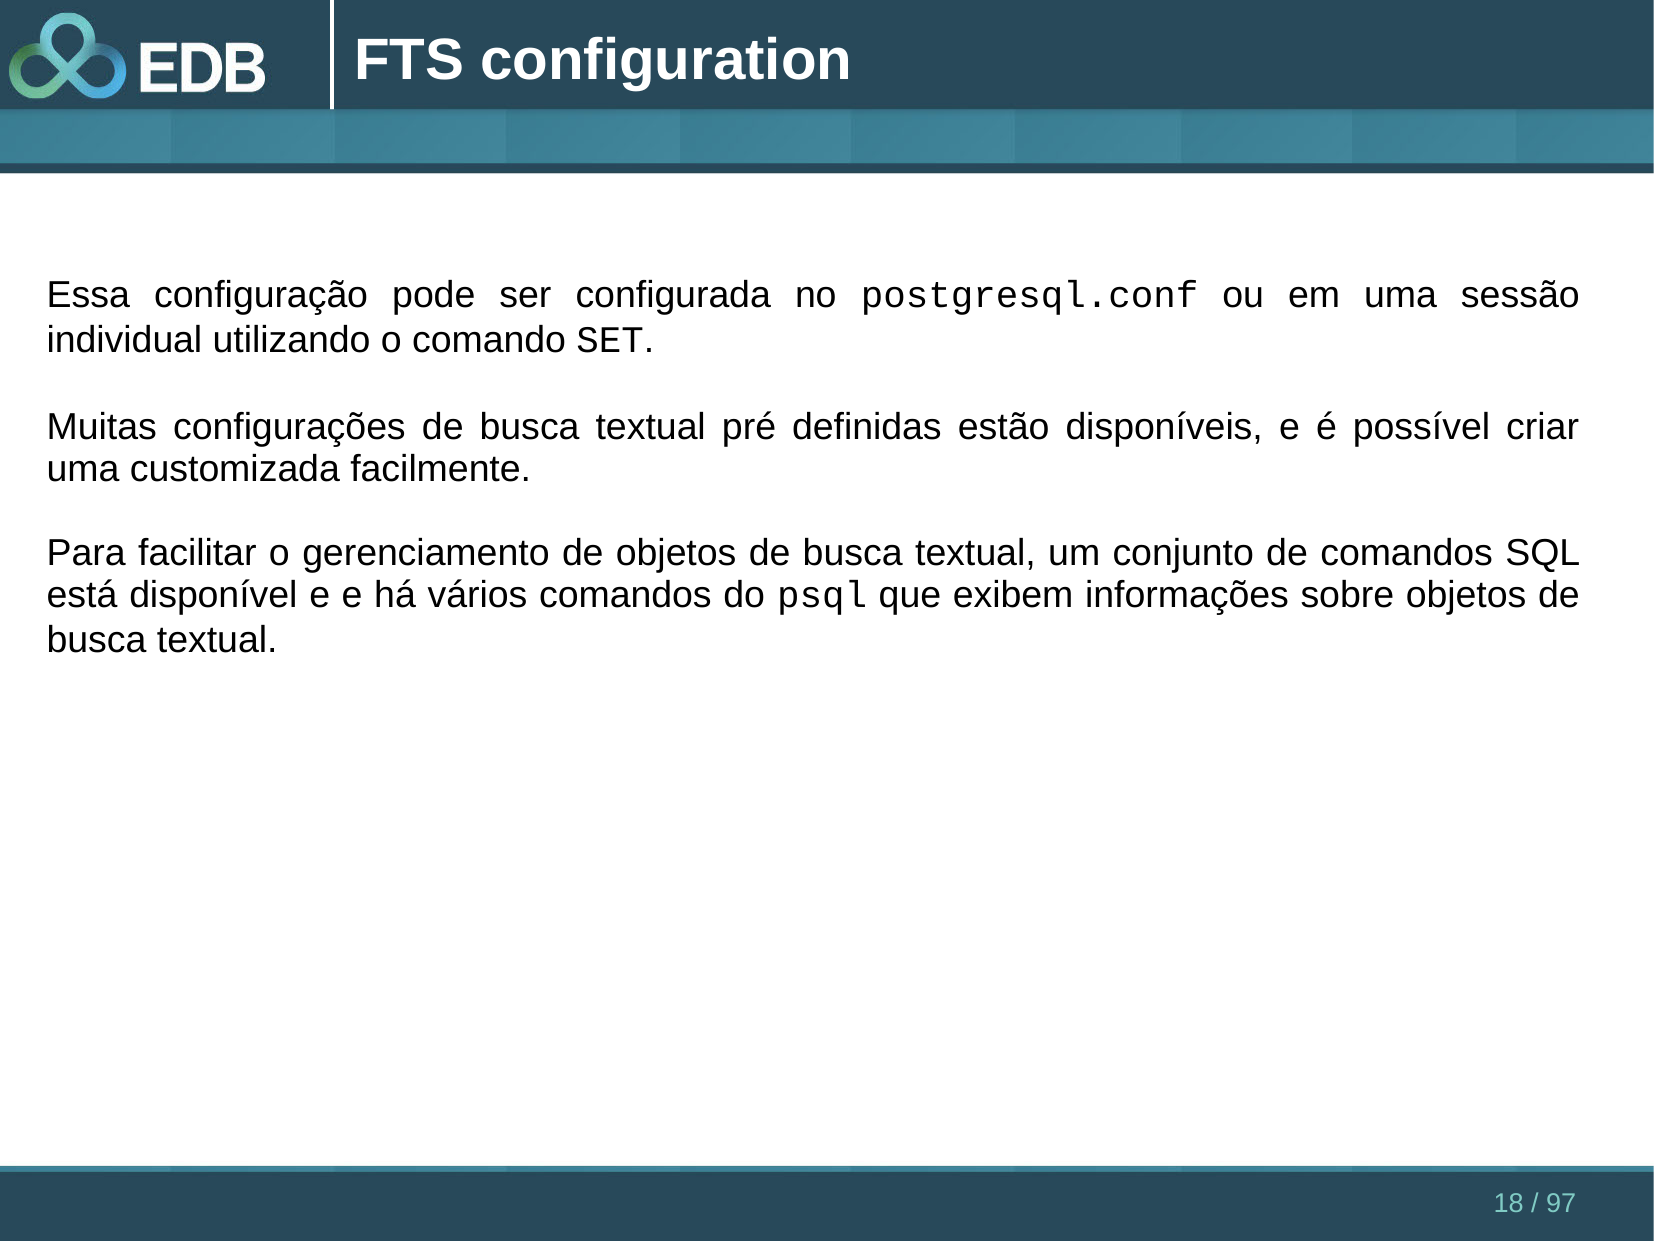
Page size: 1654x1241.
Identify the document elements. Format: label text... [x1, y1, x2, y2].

text_box Essa configuração pode ser configurada no postgresql.conf ou em uma sessão individual utilizando o comando SET. Muitas configurações de busca textual pré definidas estão disponíveis, e é possível criar uma customizada facilmente. Para facilitar o gerenciamento de objetos de busca textual, um conjunto de comandos SQL está disponível e e há vários comandos do psql que exibem informações sobre objetos de busca textual. [31, 265, 1595, 669]
picture [0, 0, 1654, 1241]
title FTS configuration [354, 0, 1625, 125]
